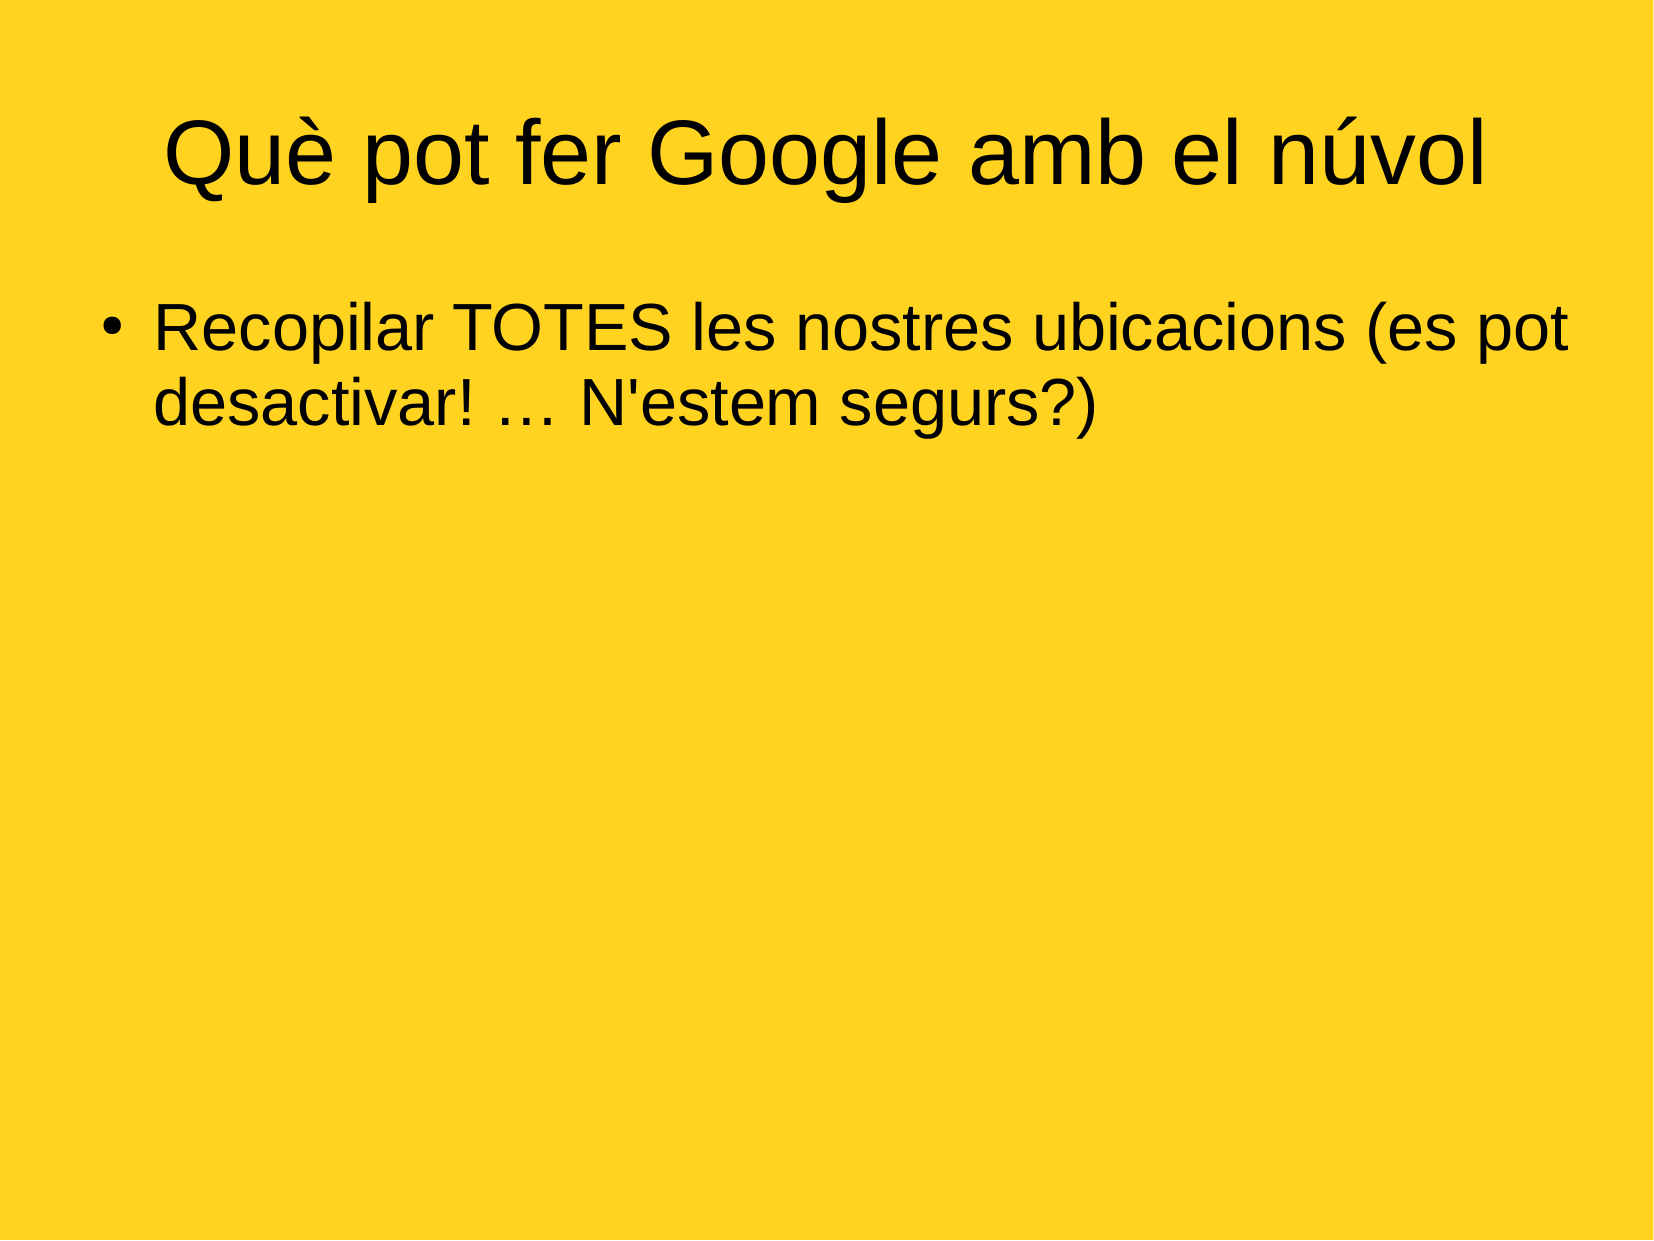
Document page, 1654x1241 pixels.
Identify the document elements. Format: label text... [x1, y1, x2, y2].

title Què pot fer Google amb el núvol [82, 49, 1571, 257]
list Recopilar TOTES les nostres ubicacions (es pot desactivar! … N'estem segurs?) [82, 290, 1571, 1010]
